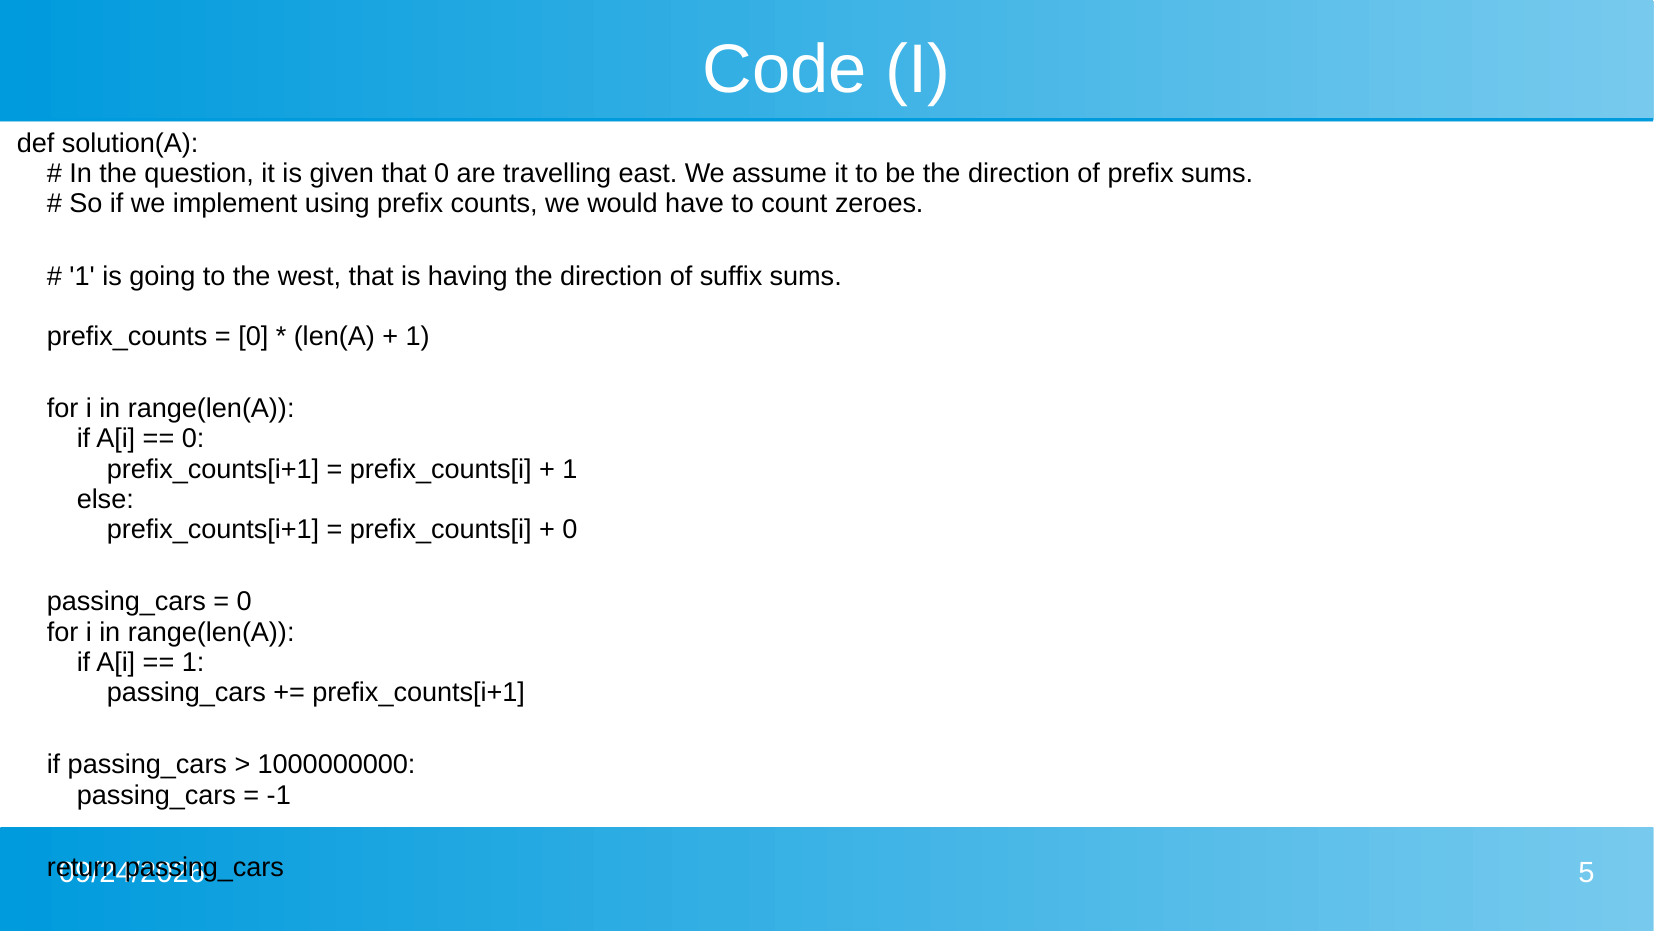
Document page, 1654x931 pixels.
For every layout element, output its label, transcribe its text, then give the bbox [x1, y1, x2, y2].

title Code (I) [59, 29, 1595, 108]
text_box def solution(A): # In the question, it is given that 0 are travelling east. We assume it to be the direction of prefix sums. # So if we implement using prefix counts, we would have to count zeroes. # '1' is going to the west, that is having the direction of suffix sums. prefix_counts = [0] * (len(A) + 1) for i in range(len(A)): if A[i] == 0: prefix_counts[i+1] = prefix_counts[i] + 1 else: prefix_counts[i+1] = prefix_counts[i] + 0 passing_cars = 0 for i in range(len(A)): if A[i] == 1: passing_cars += prefix_counts[i+1] if passing_cars > 1000000000: passing_cars = -1 return passing_cars [2, 120, 1578, 931]
